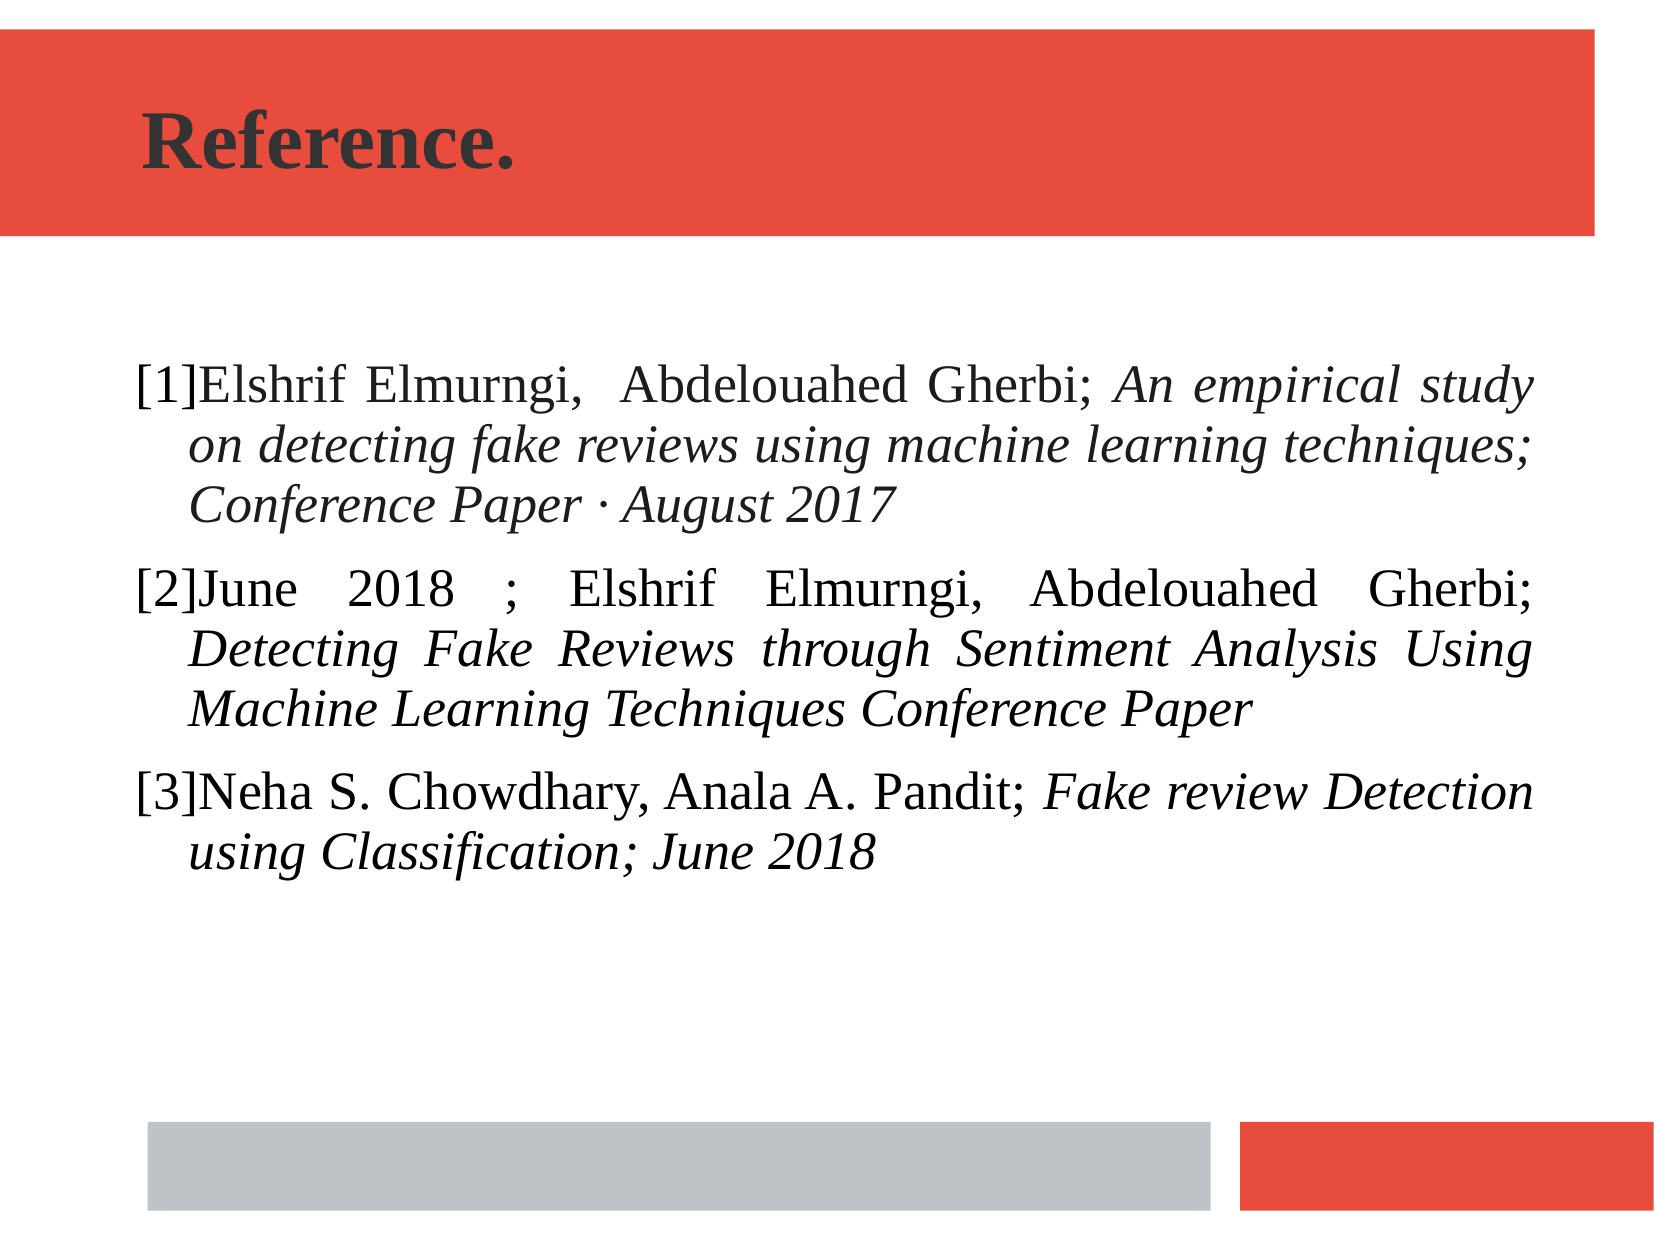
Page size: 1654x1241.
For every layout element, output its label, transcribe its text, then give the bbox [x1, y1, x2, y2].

text_box Reference. [141, 31, 1595, 239]
list Elshrif Elmurngi, Abdelouahed Gherbi; An empirical study on detecting fake reviews using machine learning techniques; Conference Paper · August 2017 June 2018 ; Elshrif Elmurngi, Abdelouahed Gherbi; Detecting Fake Reviews through Sentiment Analysis Using Machine Learning Techniques Conference Paper Neha S. Chowdhary, Anala A. Pandit; Fake review Detection using Classification; June 2018 [118, 354, 1536, 1074]
